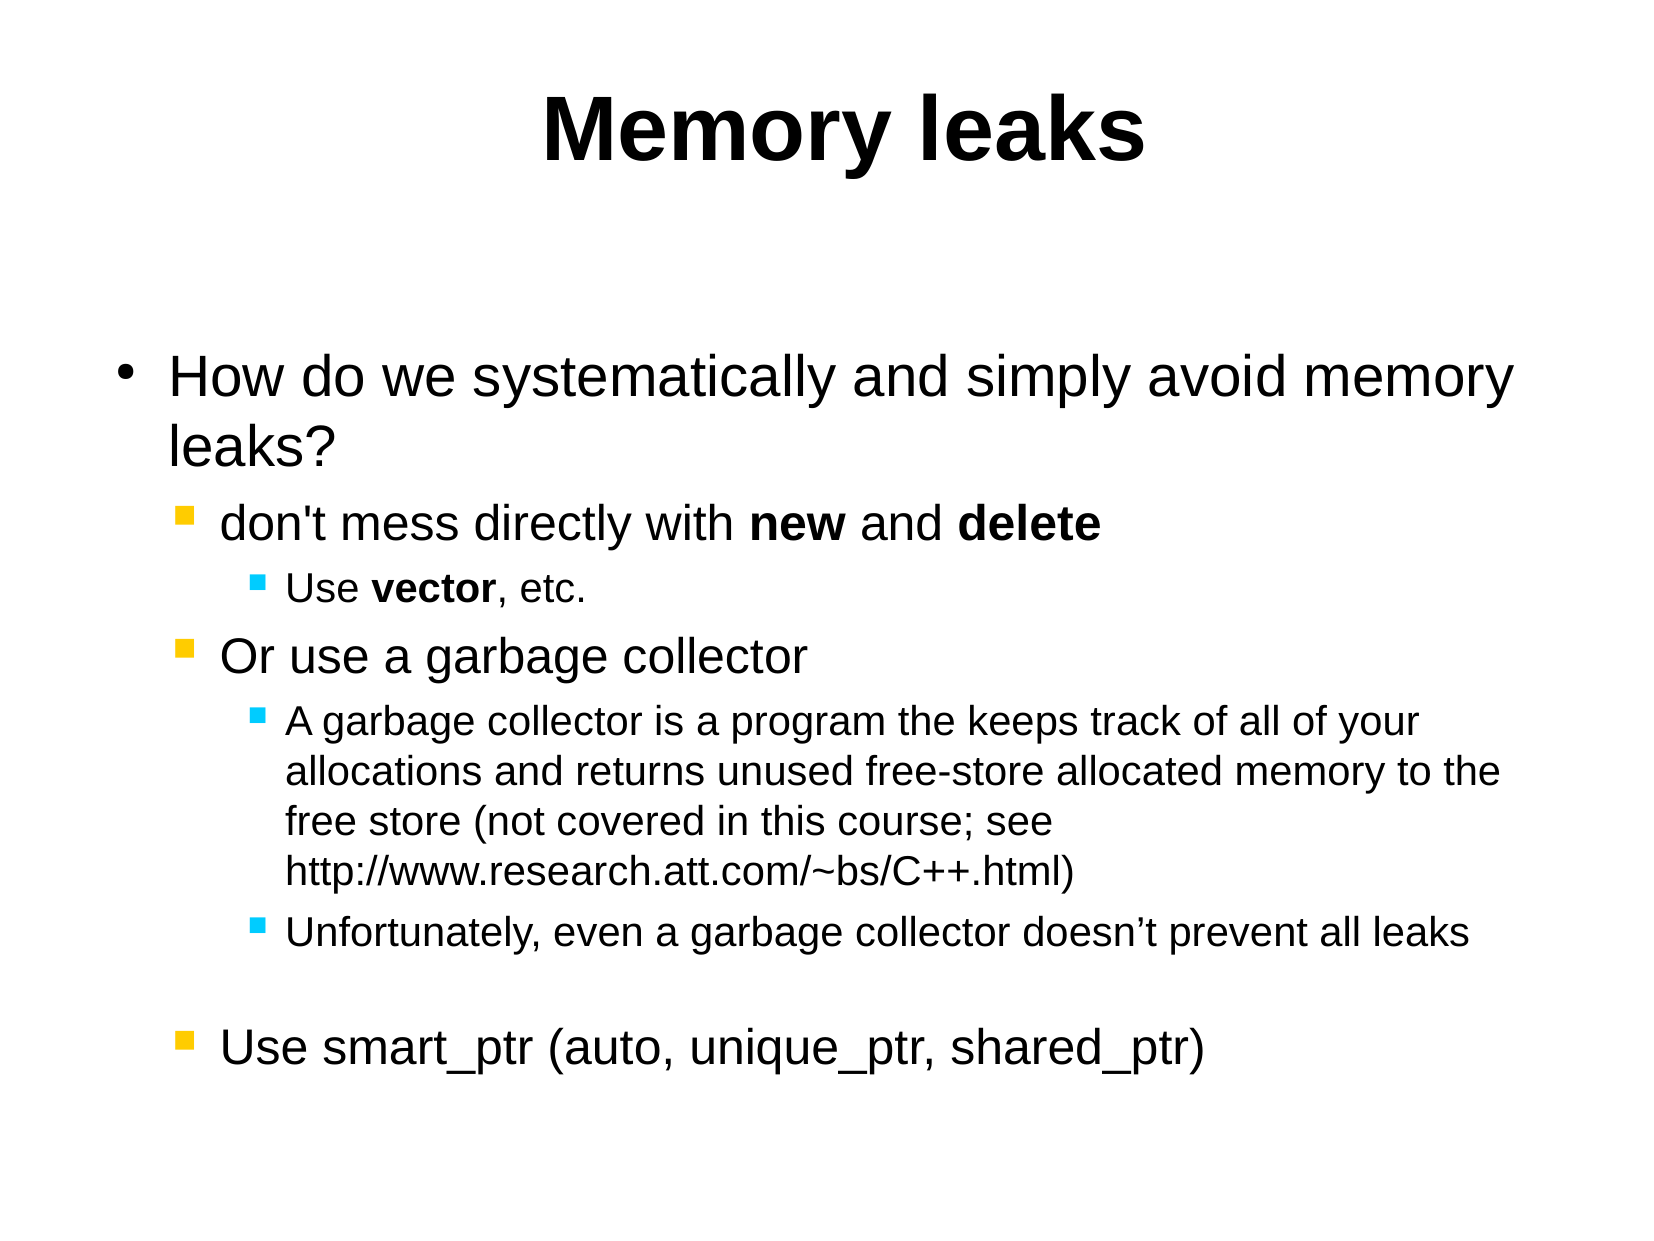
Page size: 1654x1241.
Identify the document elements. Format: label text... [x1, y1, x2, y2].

list How do we systematically and simply avoid memory leaks? don't mess directly with new and delete Use vector, etc. Or use a garbage collector A garbage collector is a program the keeps track of all of your allocations and returns unused free-store allocated memory to the free store (not covered in this course; see http://www.research.att.com/~bs/C++.html) Unfortunately, even a garbage collector doesn’t prevent all leaks Use smart_ptr (auto, unique_ptr, shared_ptr) [82, 330, 1571, 1103]
title Memory leaks [82, 0, 1571, 249]
